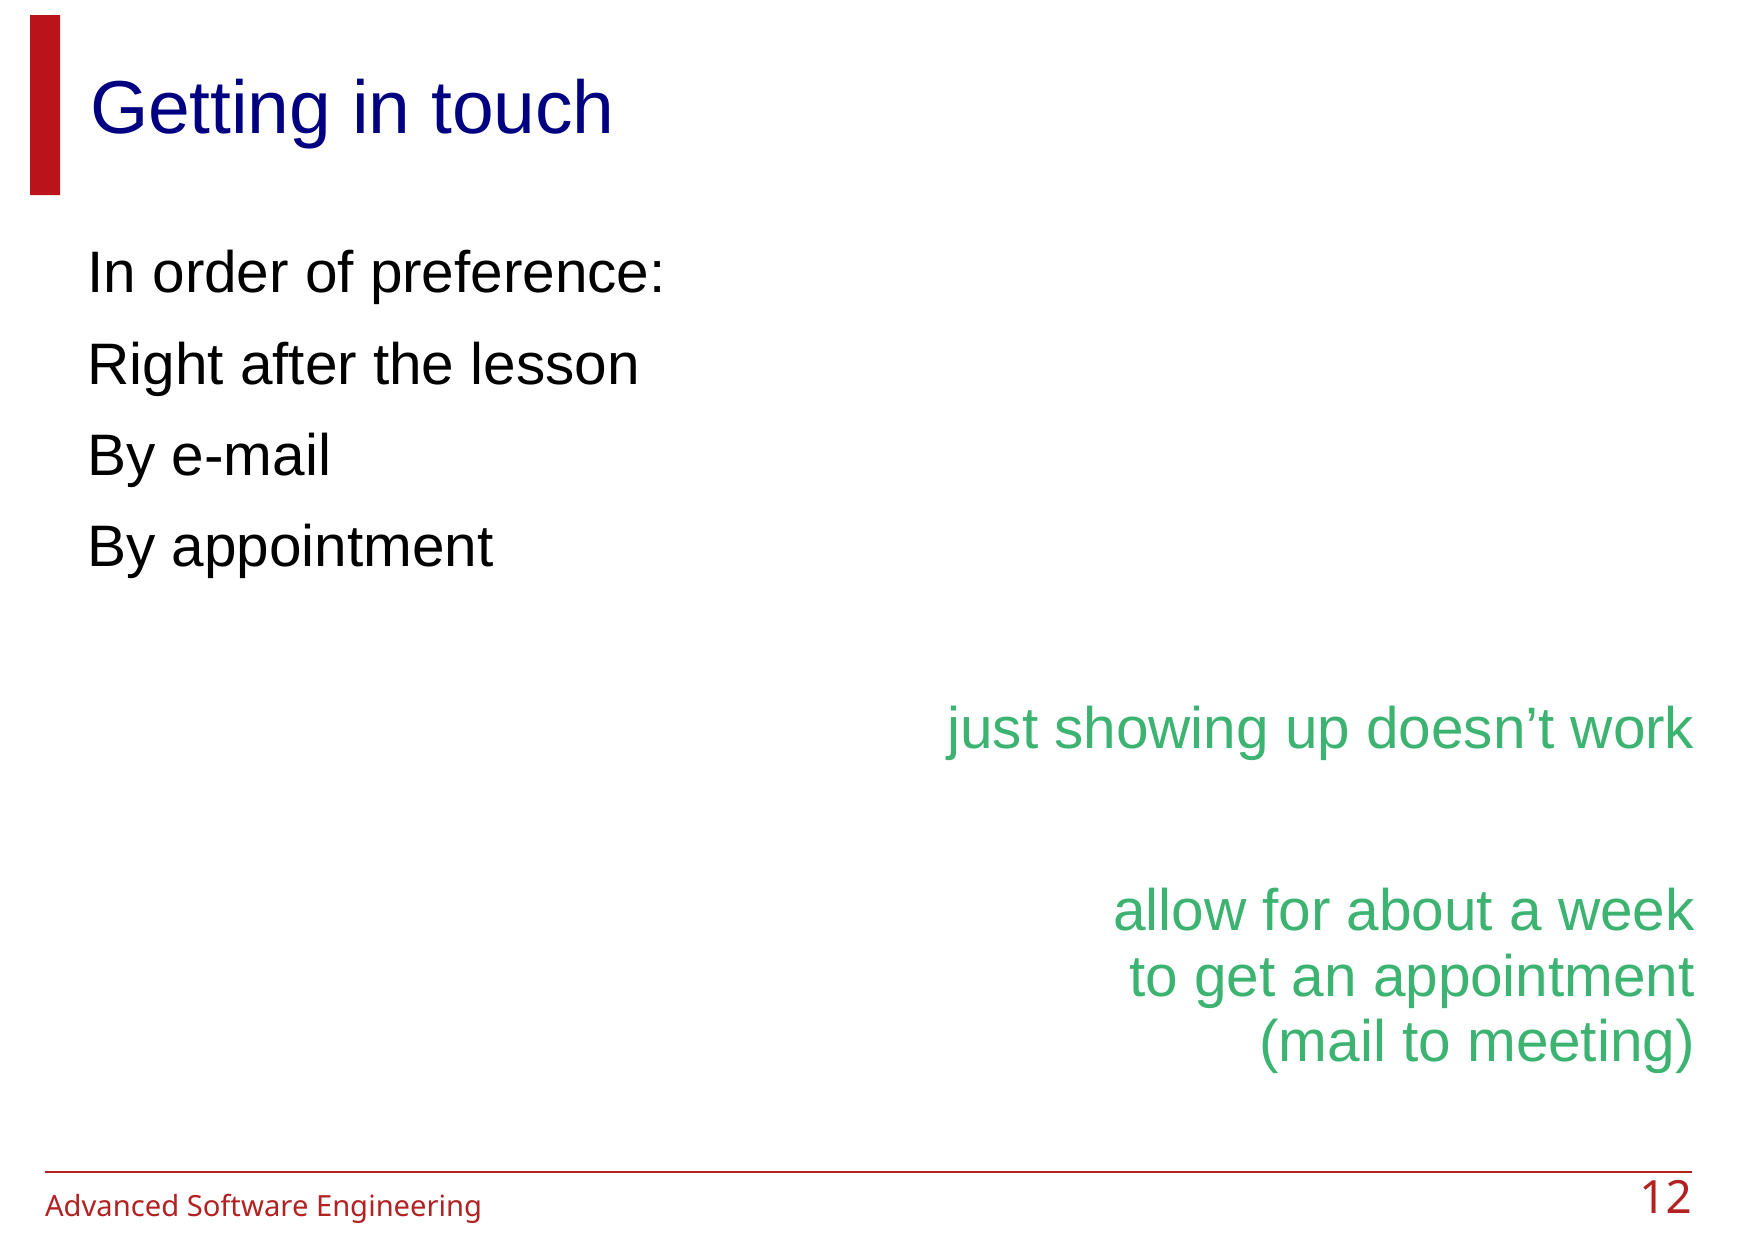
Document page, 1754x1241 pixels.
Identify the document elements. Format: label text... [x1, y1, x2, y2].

list In order of preference: Right after the lesson By e-mail By appointment just showing up doesn’t work allow for about a week to get an appointment (mail to meeting) [87, 240, 1696, 1081]
title Getting in touch [90, 19, 1726, 196]
